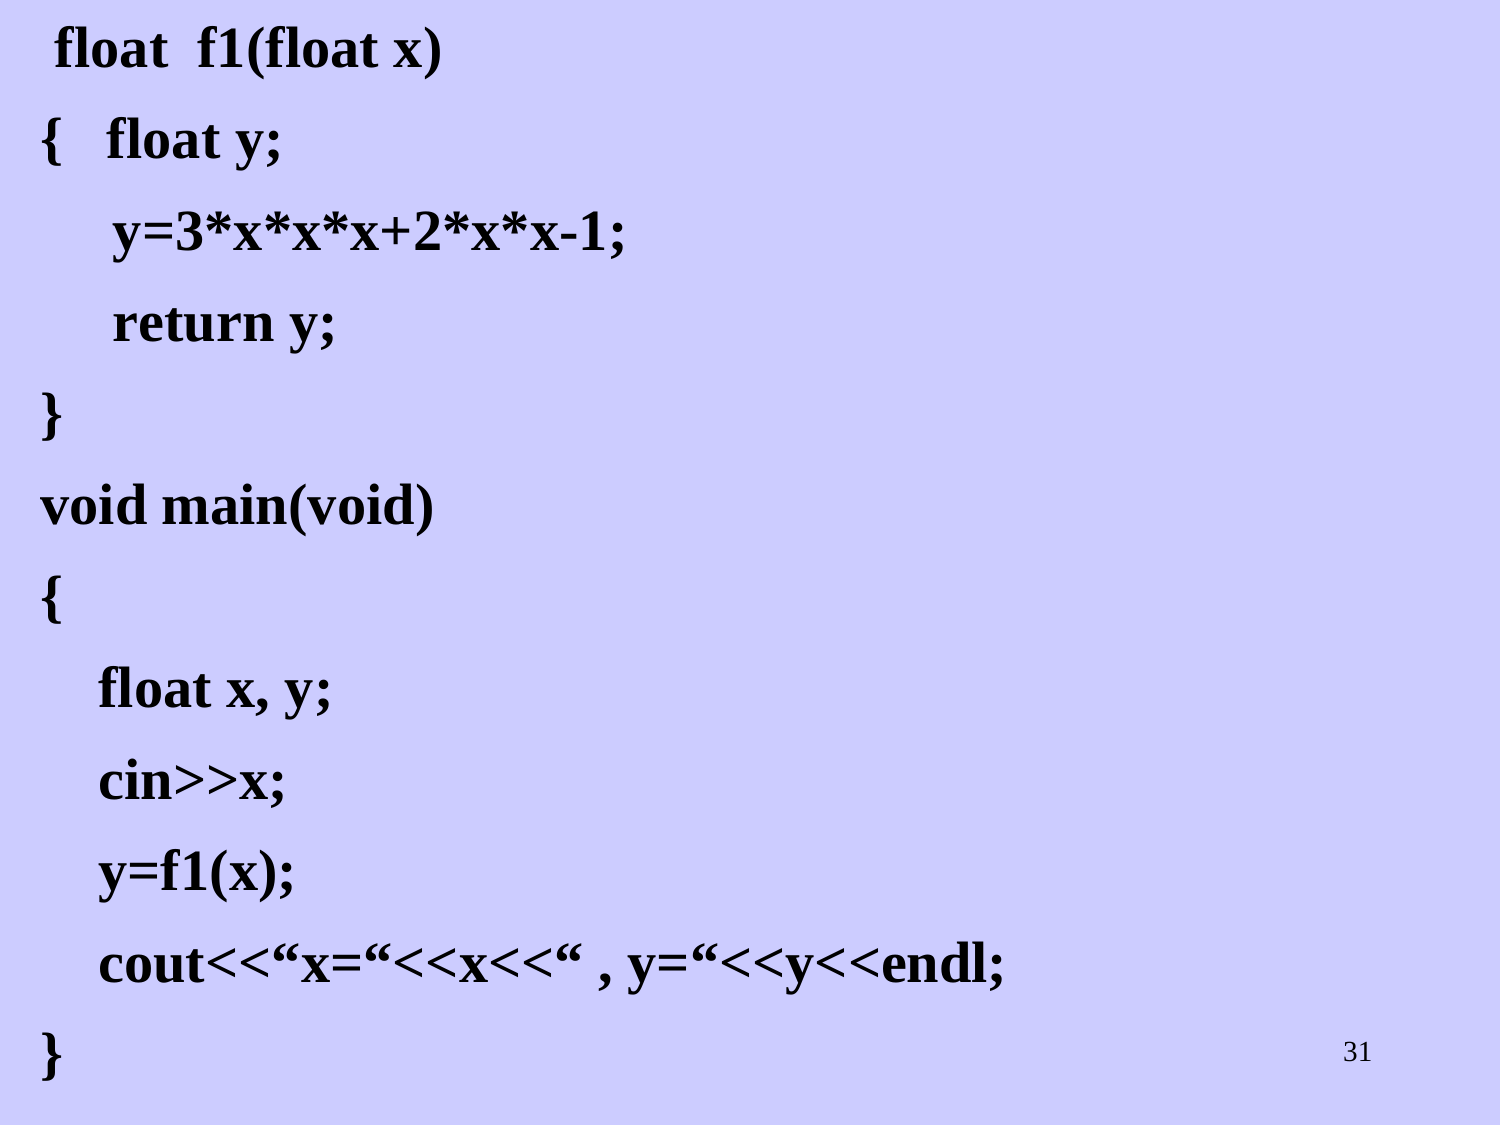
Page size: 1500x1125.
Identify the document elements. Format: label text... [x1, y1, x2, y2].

text_box float f1(float x) { float y; y=3*x*x*x+2*x*x-1; return y; } void main(void) { float x, y; cin>>x; y=f1(x); cout<<“x=“<<x<<“ , y=“<<y<<endl; } [37, 0, 1101, 1088]
text_box <编号> [1074, 1025, 1388, 1101]
